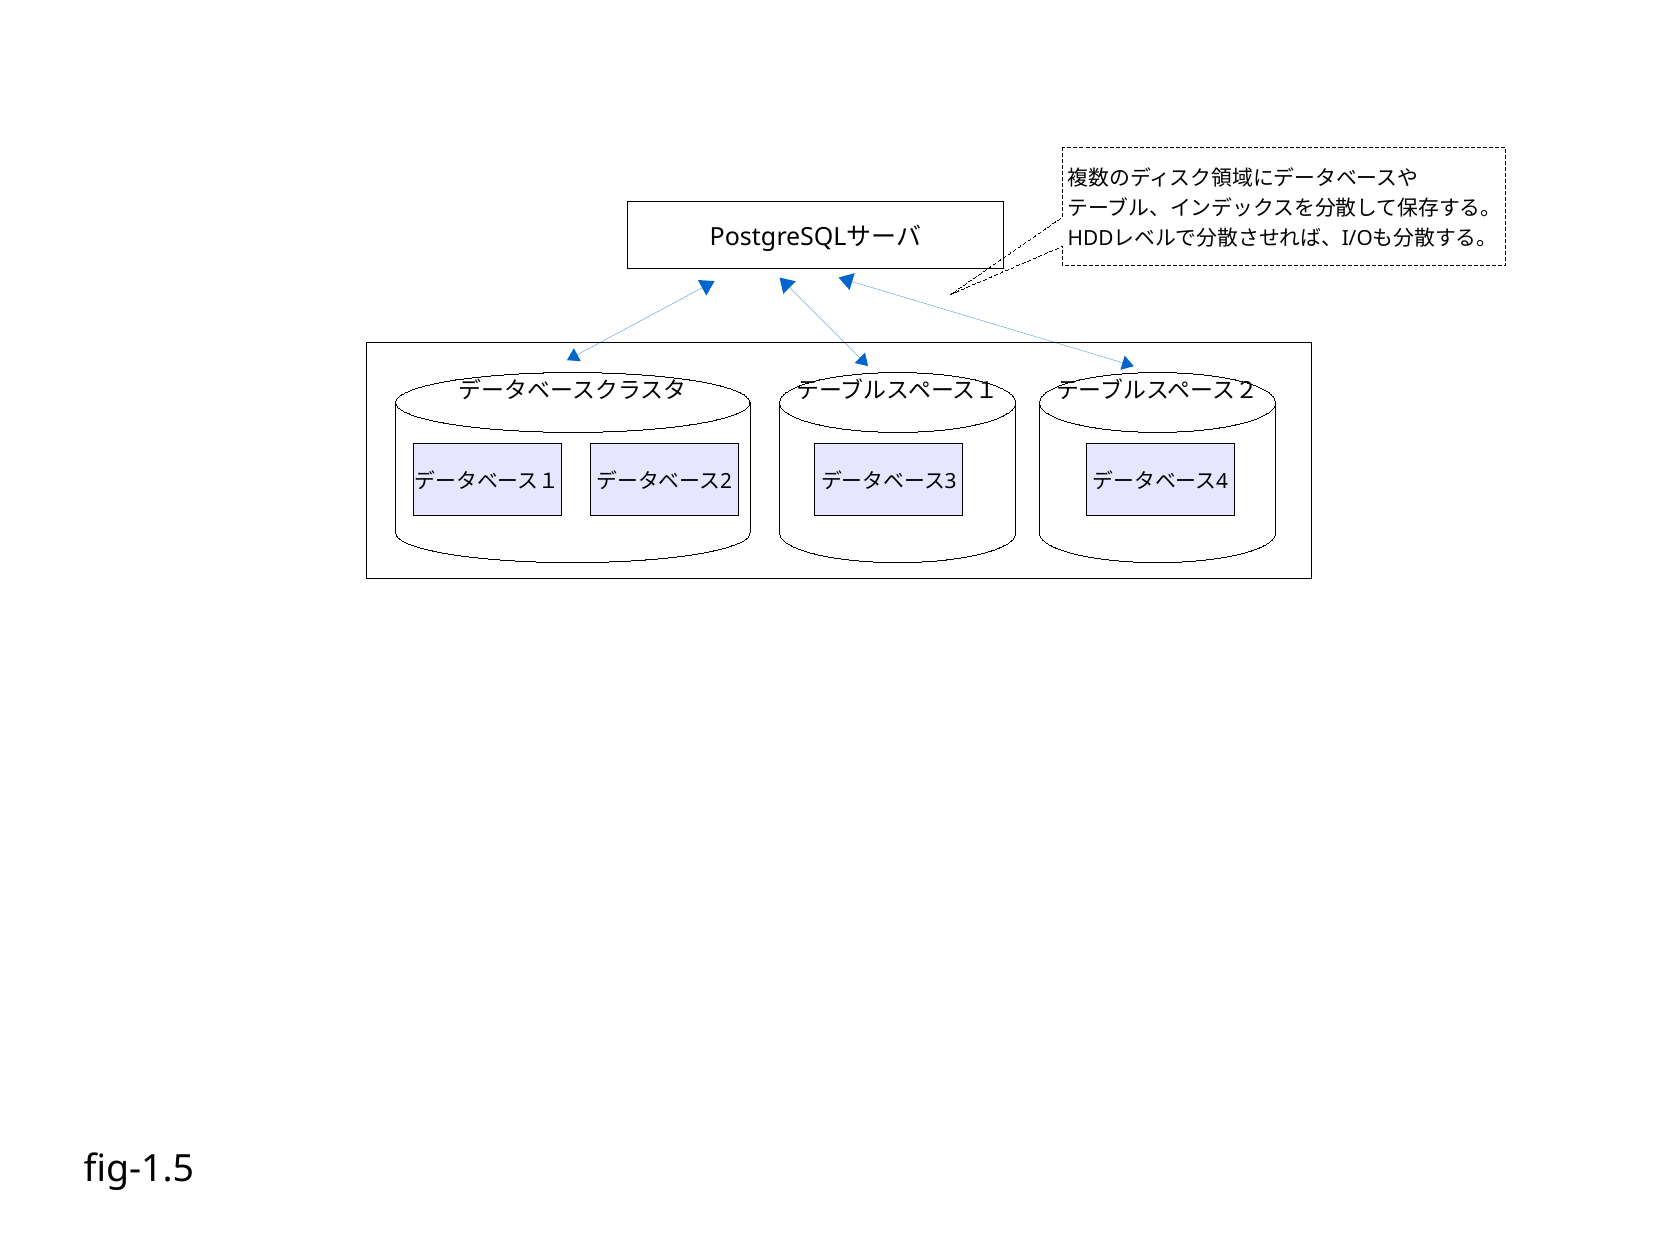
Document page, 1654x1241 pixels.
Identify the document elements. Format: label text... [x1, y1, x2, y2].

text_box fig-1.5 [69, 1134, 234, 1210]
text_box PostgreSQLサーバ [627, 201, 1004, 269]
text_box データベース4 [1086, 443, 1235, 516]
text_box 複数のディスク領域にデータベースや テーブル、インデックスを分散して保存する。 HDDレベルで分散させれば、I/Oも分散する。 [950, 147, 1506, 295]
text_box テーブルスペース２ [1039, 372, 1276, 563]
text_box テーブルスペース１ [779, 372, 1016, 563]
text_box データベース3 [814, 443, 963, 516]
text_box データベースクラスタ [395, 372, 751, 563]
text_box データベース2 [590, 443, 739, 516]
text_box データベース１ [413, 443, 562, 516]
